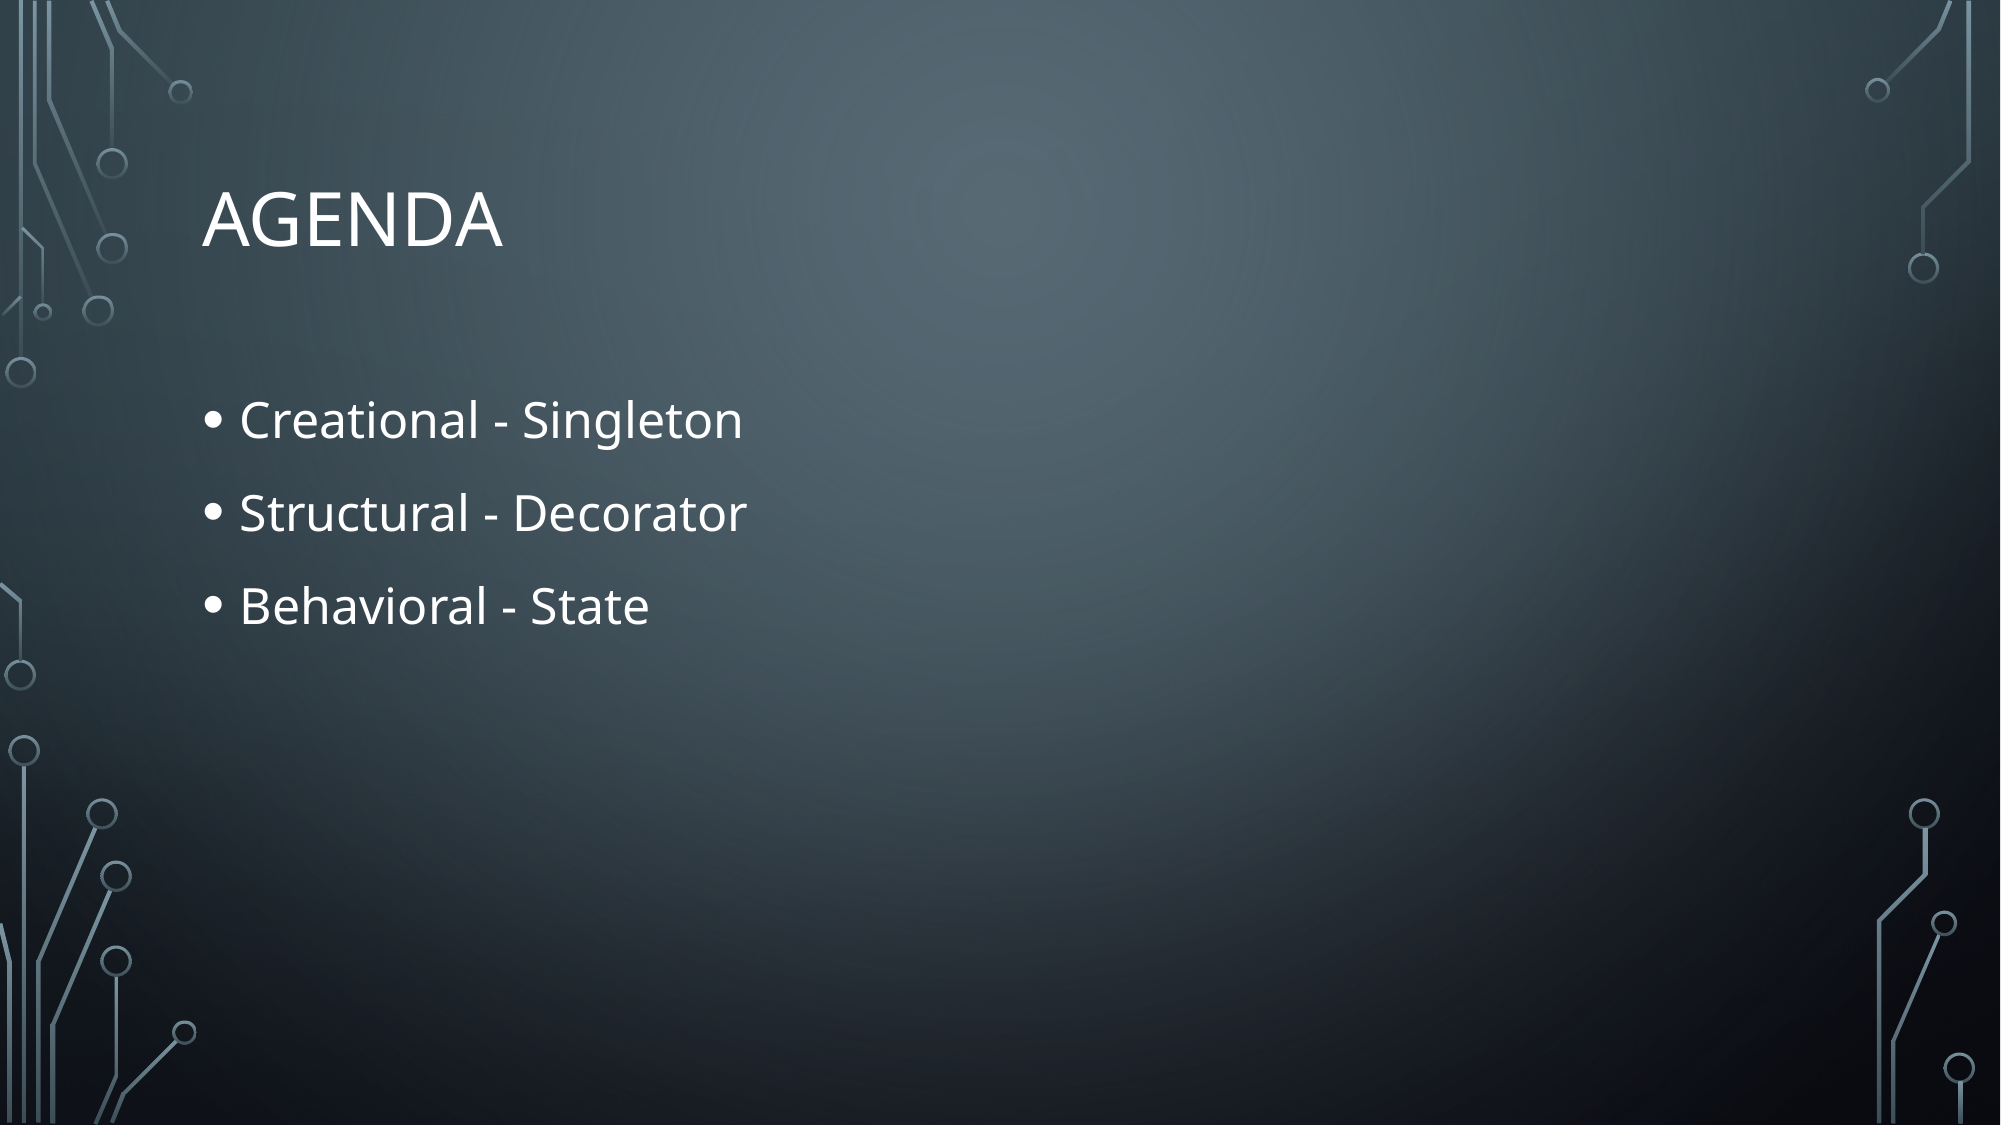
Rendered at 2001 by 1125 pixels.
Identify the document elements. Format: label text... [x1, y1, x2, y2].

list Creational - Singleton Structural - Decorator Behavioral - State [187, 369, 1813, 951]
title Agenda [187, 101, 1813, 344]
